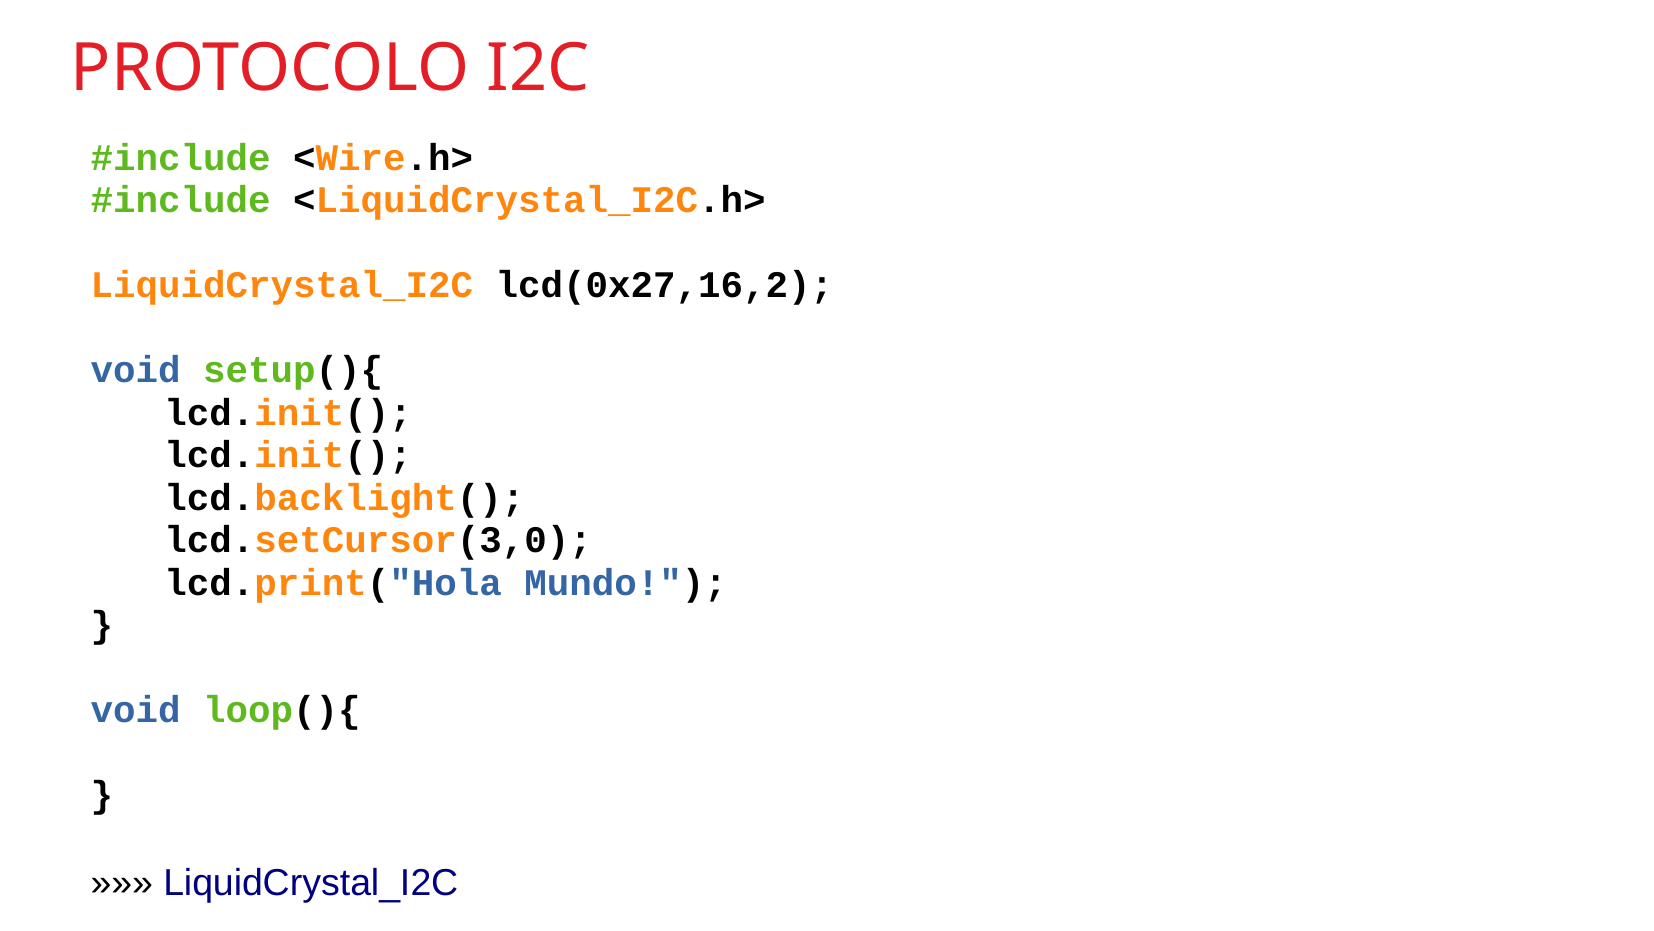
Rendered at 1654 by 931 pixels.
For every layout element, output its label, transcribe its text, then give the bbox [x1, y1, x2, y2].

text_box #include <Wire.h> #include <LiquidCrystal_I2C.h> LiquidCrystal_I2C lcd(0x27,16,2); void setup(){ lcd.init(); lcd.init(); lcd.backlight(); lcd.setCursor(3,0); lcd.print("Hola Mundo!"); } void loop(){ } »»» LiquidCrystal_I2C [75, 131, 1578, 911]
title PROTOCOLO I2C [70, 11, 1347, 118]
